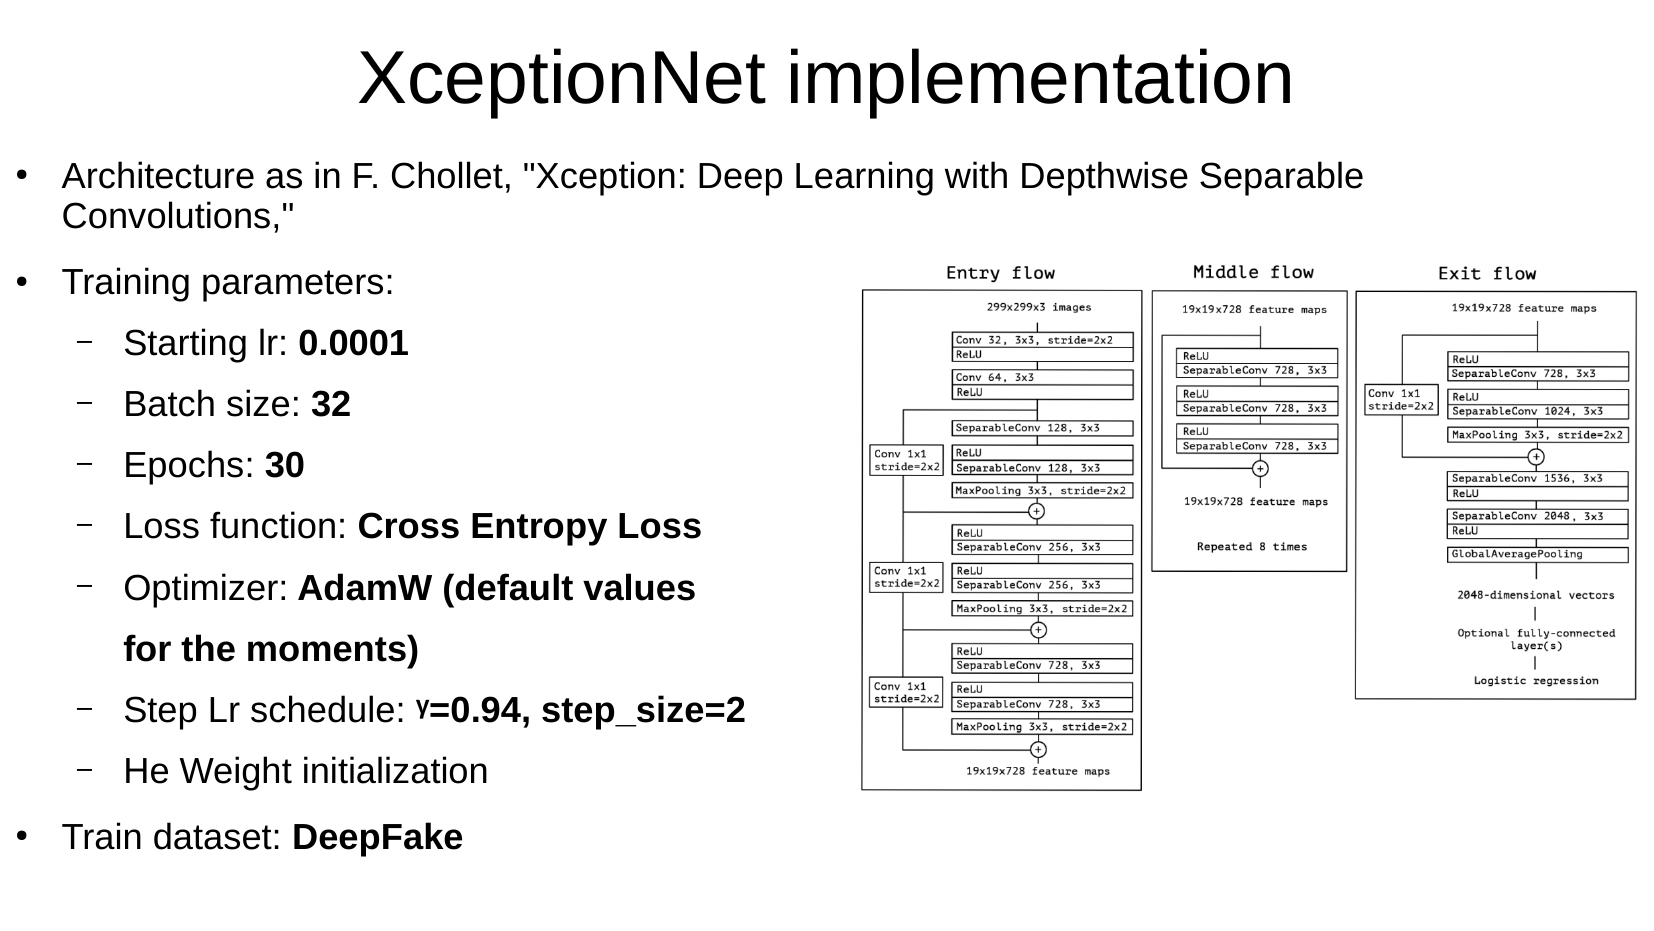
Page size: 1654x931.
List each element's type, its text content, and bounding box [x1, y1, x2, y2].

title XceptionNet implementation [82, 0, 1571, 156]
list Architecture as in F. Chollet, "Xception: Deep Learning with Depthwise Separable Convolutions," Training parameters: Starting lr: 0.0001 Batch size: 32 Epochs: 30 Loss function: Cross Entropy Loss Optimizer: AdamW (default values for the moments) Step Lr schedule: ᵞ=0.94, step_size=2 He Weight initialization Train dataset: DeepFake [0, 155, 1489, 863]
picture [825, 256, 1651, 801]
